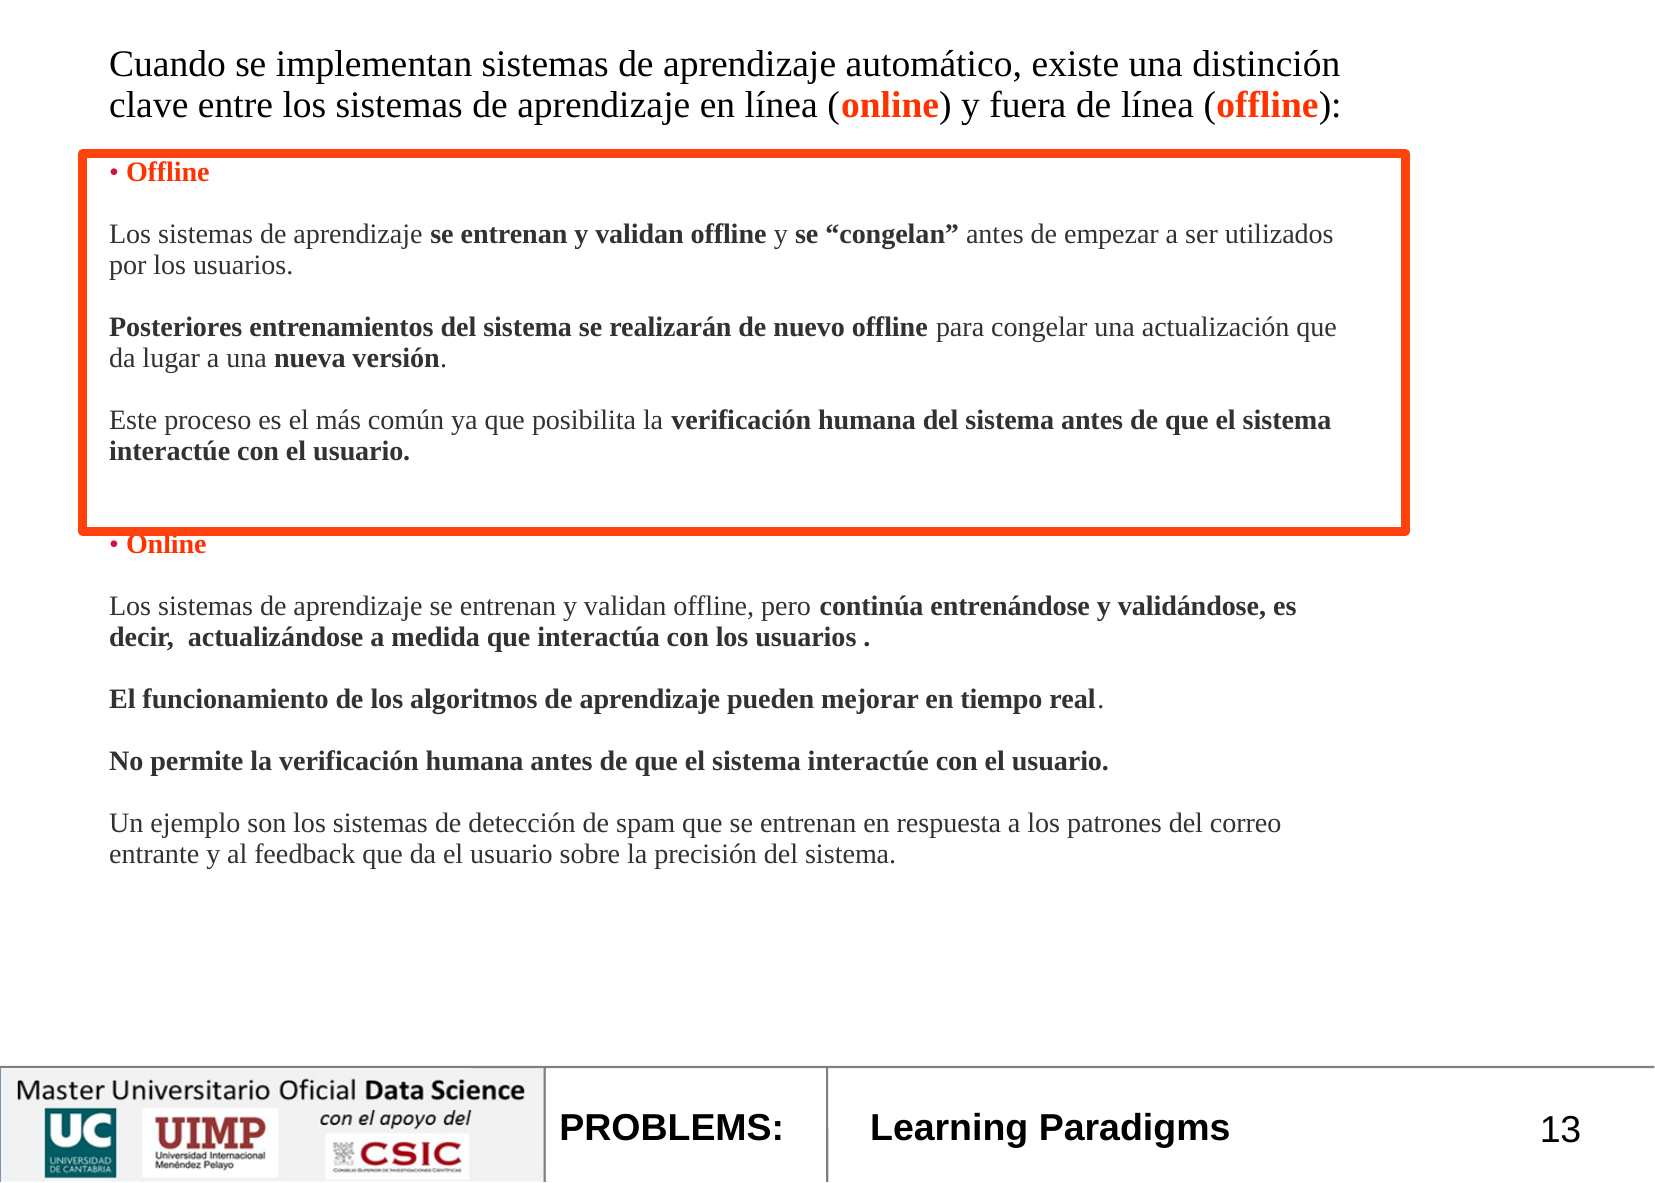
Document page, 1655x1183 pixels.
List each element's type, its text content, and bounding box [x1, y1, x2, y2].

text_box Learning Paradigms [855, 1095, 1456, 1148]
text_box Cuando se implementan sistemas de aprendizaje automático, existe una distinción clave entre los sistemas de aprendizaje en línea (online) y fuera de línea (offline): • Offline Los sistemas de aprendizaje se entrenan y validan offline y se “congelan” antes de empezar a ser utilizados por los usuarios. Posteriores entrenamientos del sistema se realizarán de nuevo offline para congelar una actualización que da lugar a una nueva versión. Este proceso es el más común ya que posibilita la verificación humana del sistema antes de que el sistema interactúe con el usuario. • Online Los sistemas de aprendizaje se entrenan y validan offline, pero continúa entrenándose y validándose, es decir, actualizándose a medida que interactúa con los usuarios . El funcionamiento de los algoritmos de aprendizaje pueden mejorar en tiempo real. No permite la verificación humana antes de que el sistema interactúe con el usuario. Un ejemplo son los sistemas de detección de spam que se entrenan en respuesta a los patrones del correo entrante y al feedback que da el usuario sobre la precisión del sistema. [94, 536, 1371, 992]
picture [546, 1069, 550, 1182]
picture [0, 1068, 543, 1182]
text_box Cuando se implementan sistemas de aprendizaje automático, existe una distinción clave entre los sistemas de aprendizaje en línea (online) y fuera de línea (offline): • Offline Los sistemas de aprendizaje se entrenan y validan offline y se “congelan” antes de empezar a ser utilizados por los usuarios. Posteriores entrenamientos del sistema se realizarán de nuevo offline para congelar una actualización que da lugar a una nueva versión. Este proceso es el más común ya que posibilita la verificación humana del sistema antes de que el sistema interactúe con el usuario. • Online Los sistemas de aprendizaje se entrenan y validan offline, pero continúa entrenándose y validándose, es decir, actualizándose a medida que interactúa con los usuarios . El funcionamiento de los algoritmos de aprendizaje pueden mejorar en tiempo real. No permite la verificación humana antes de que el sistema interactúe con el usuario. Un ejemplo son los sistemas de detección de spam que se entrenan en respuesta a los patrones del correo entrante y al feedback que da el usuario sobre la precisión del sistema. [94, 158, 1371, 527]
text_box <number> [1474, 1095, 1597, 1159]
text_box Cuando se implementan sistemas de aprendizaje automático, existe una distinción clave entre los sistemas de aprendizaje en línea (online) y fuera de línea (offline): • Offline Los sistemas de aprendizaje se entrenan y validan offline y se “congelan” antes de empezar a ser utilizados por los usuarios. Posteriores entrenamientos del sistema se realizarán de nuevo offline para congelar una actualización que da lugar a una nueva versión. Este proceso es el más común ya que posibilita la verificación humana del sistema antes de que el sistema interactúe con el usuario. • Online Los sistemas de aprendizaje se entrenan y validan offline, pero continúa entrenándose y validándose, es decir, actualizándose a medida que interactúa con los usuarios . El funcionamiento de los algoritmos de aprendizaje pueden mejorar en tiempo real. No permite la verificación humana antes de que el sistema interactúe con el usuario. Un ejemplo son los sistemas de detección de spam que se entrenan en respuesta a los patrones del correo entrante y al feedback que da el usuario sobre la precisión del sistema. [94, 35, 1371, 149]
